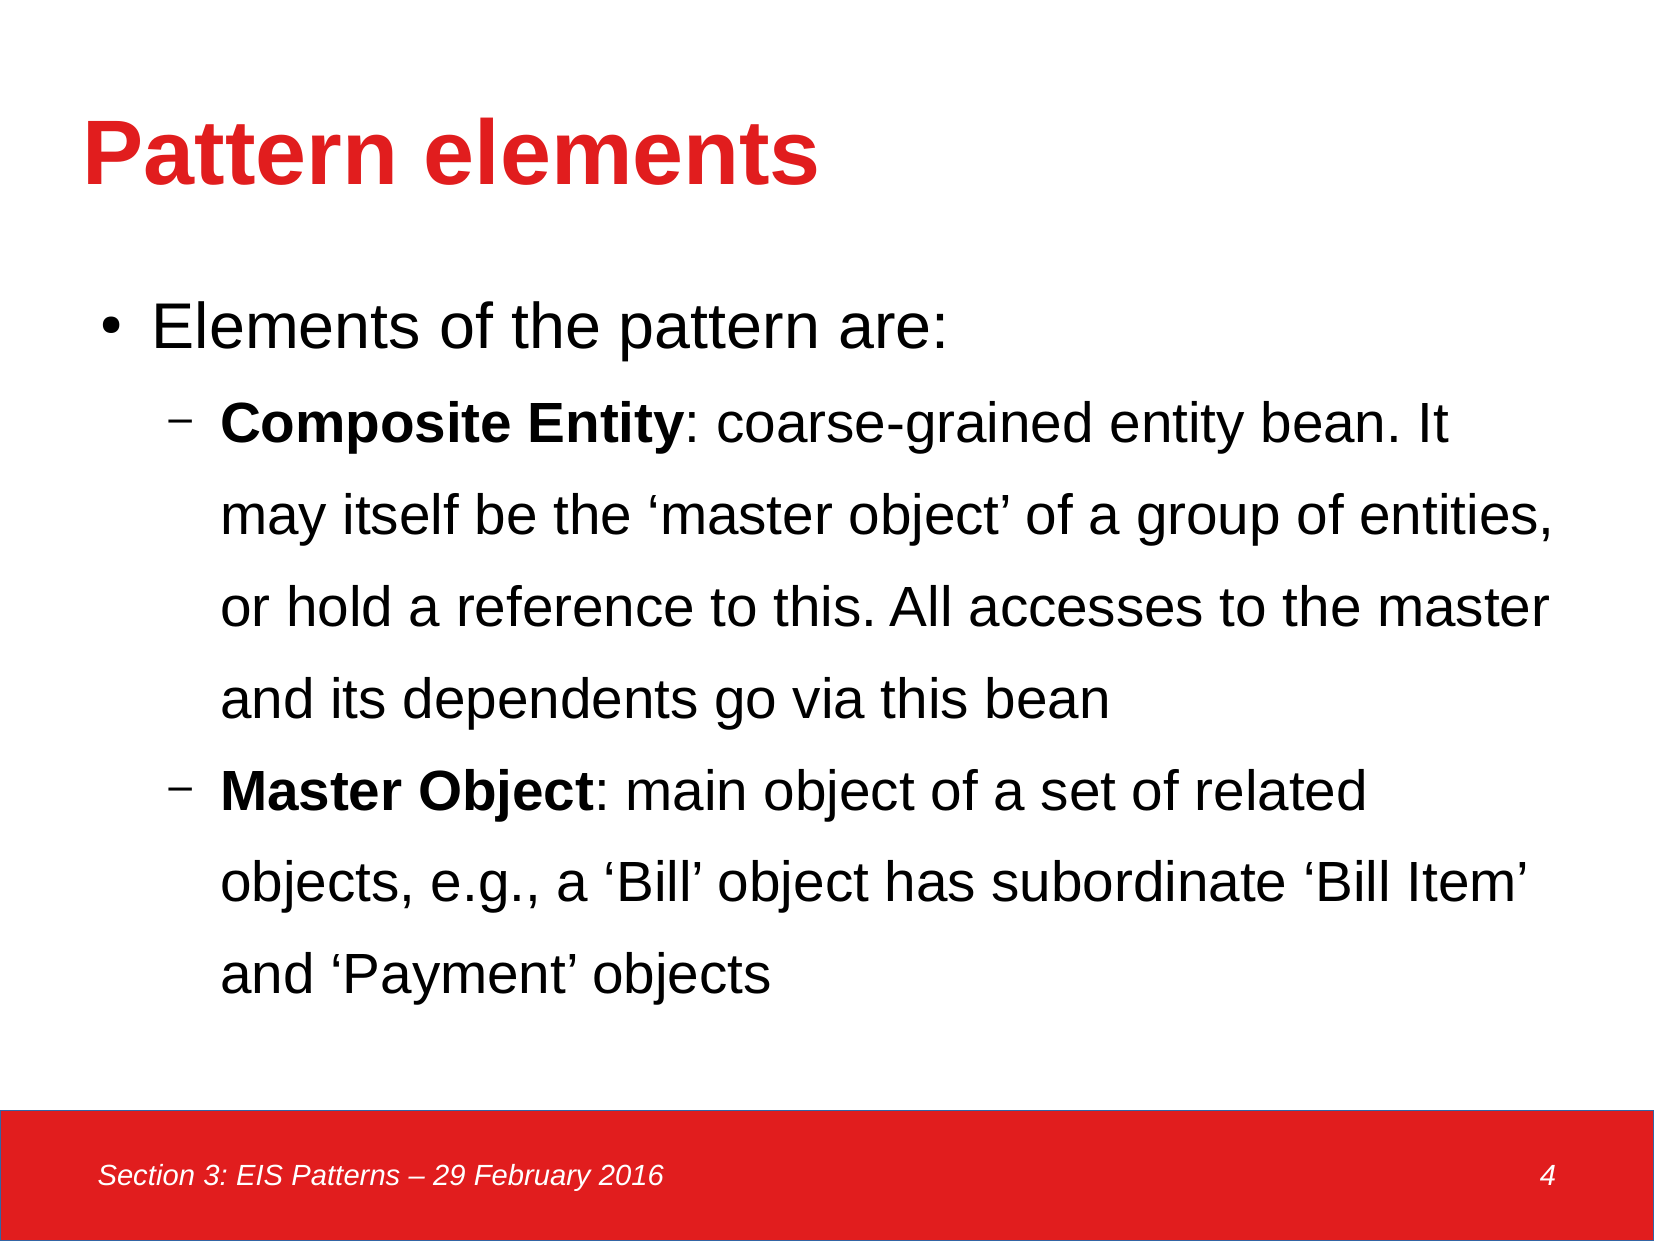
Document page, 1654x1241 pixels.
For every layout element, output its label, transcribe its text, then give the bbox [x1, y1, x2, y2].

title Pattern elements [82, 49, 1571, 257]
list Elements of the pattern are: Composite Entity: coarse-grained entity bean. It may itself be the ‘master object’ of a group of entities, or hold a reference to this. All accesses to the master and its dependents go via this bean Master Object: main object of a set of related objects, e.g., a ‘Bill’ object has subordinate ‘Bill Item’ and ‘Payment’ objects [82, 290, 1571, 1010]
